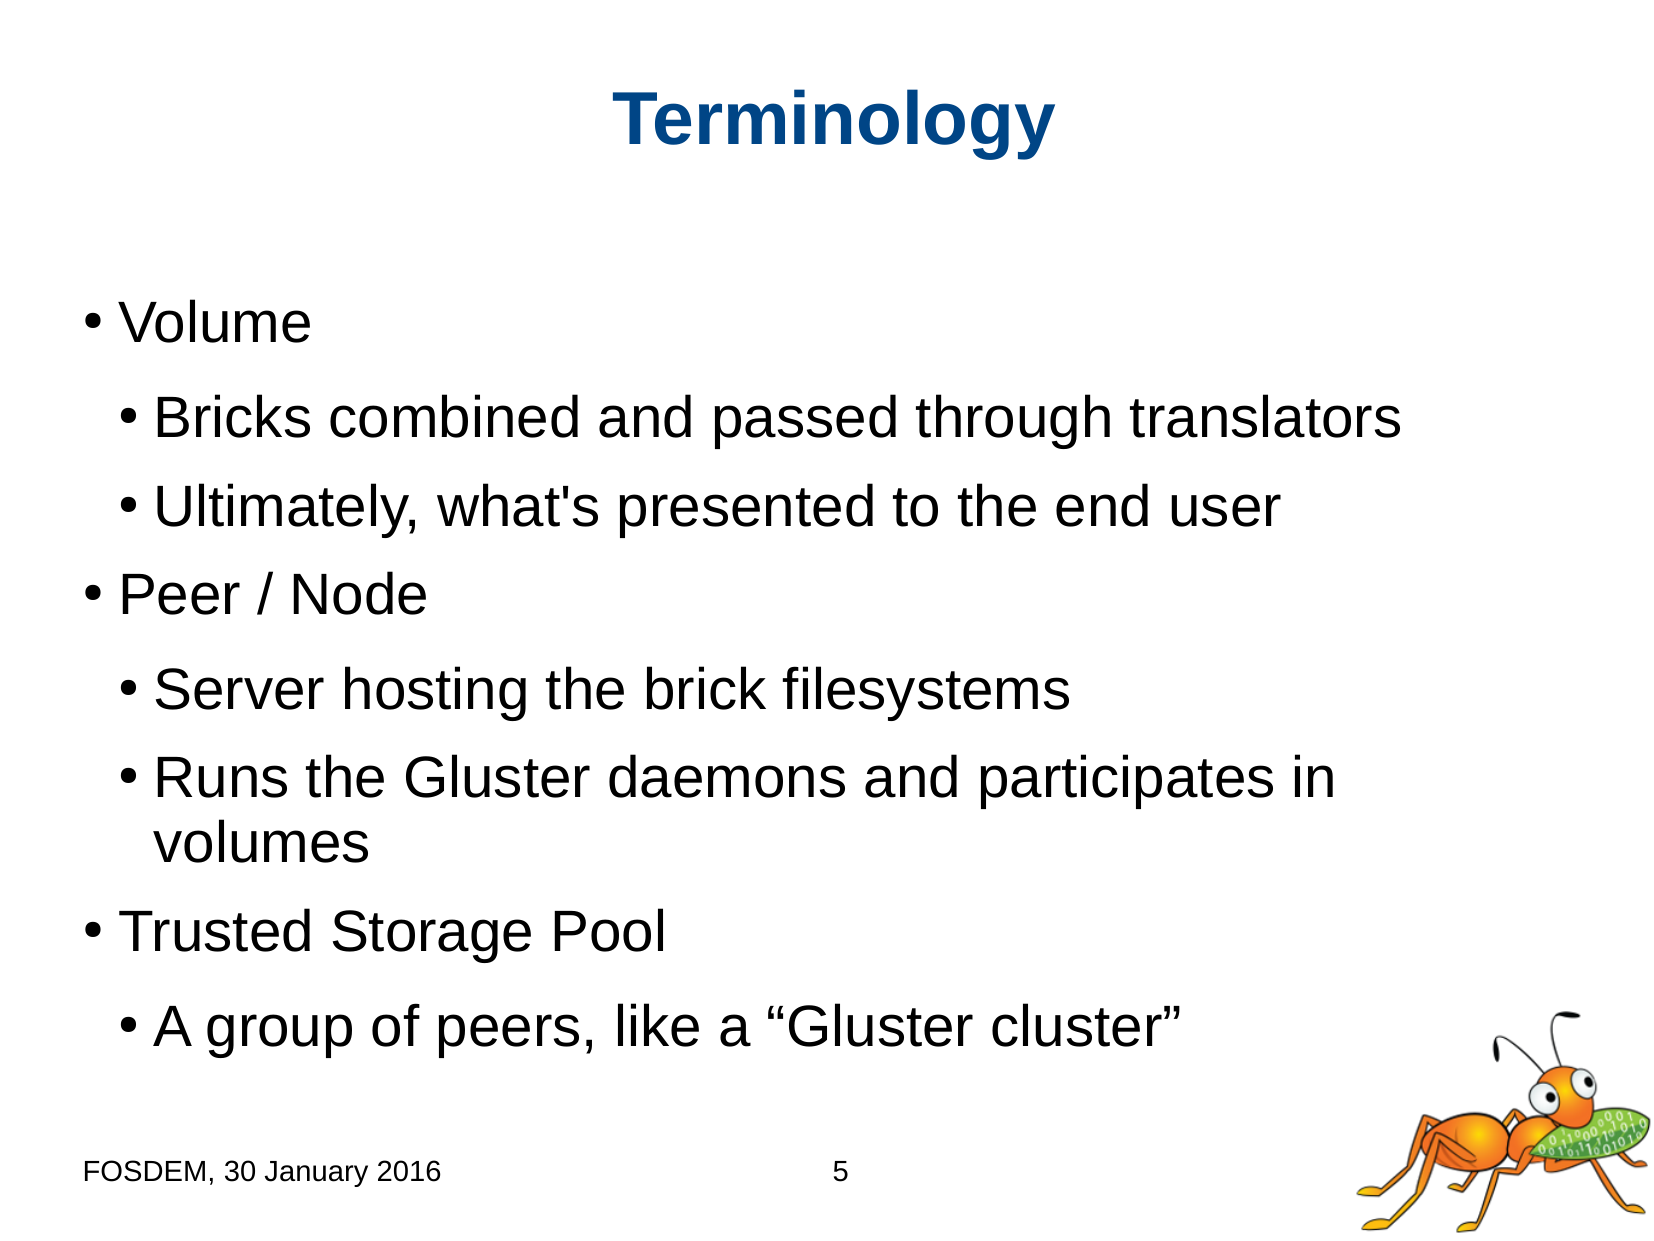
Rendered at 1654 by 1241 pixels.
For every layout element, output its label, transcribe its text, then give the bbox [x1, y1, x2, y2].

picture [1353, 1009, 1654, 1235]
title Terminology [90, 15, 1579, 223]
list Volume Bricks combined and passed through translators Ultimately, what's presented to the end user Peer / Node Server hosting the brick filesystems Runs the Gluster daemons and participates in volumes Trusted Storage Pool A group of peers, like a “Gluster cluster” [82, 290, 1571, 1109]
